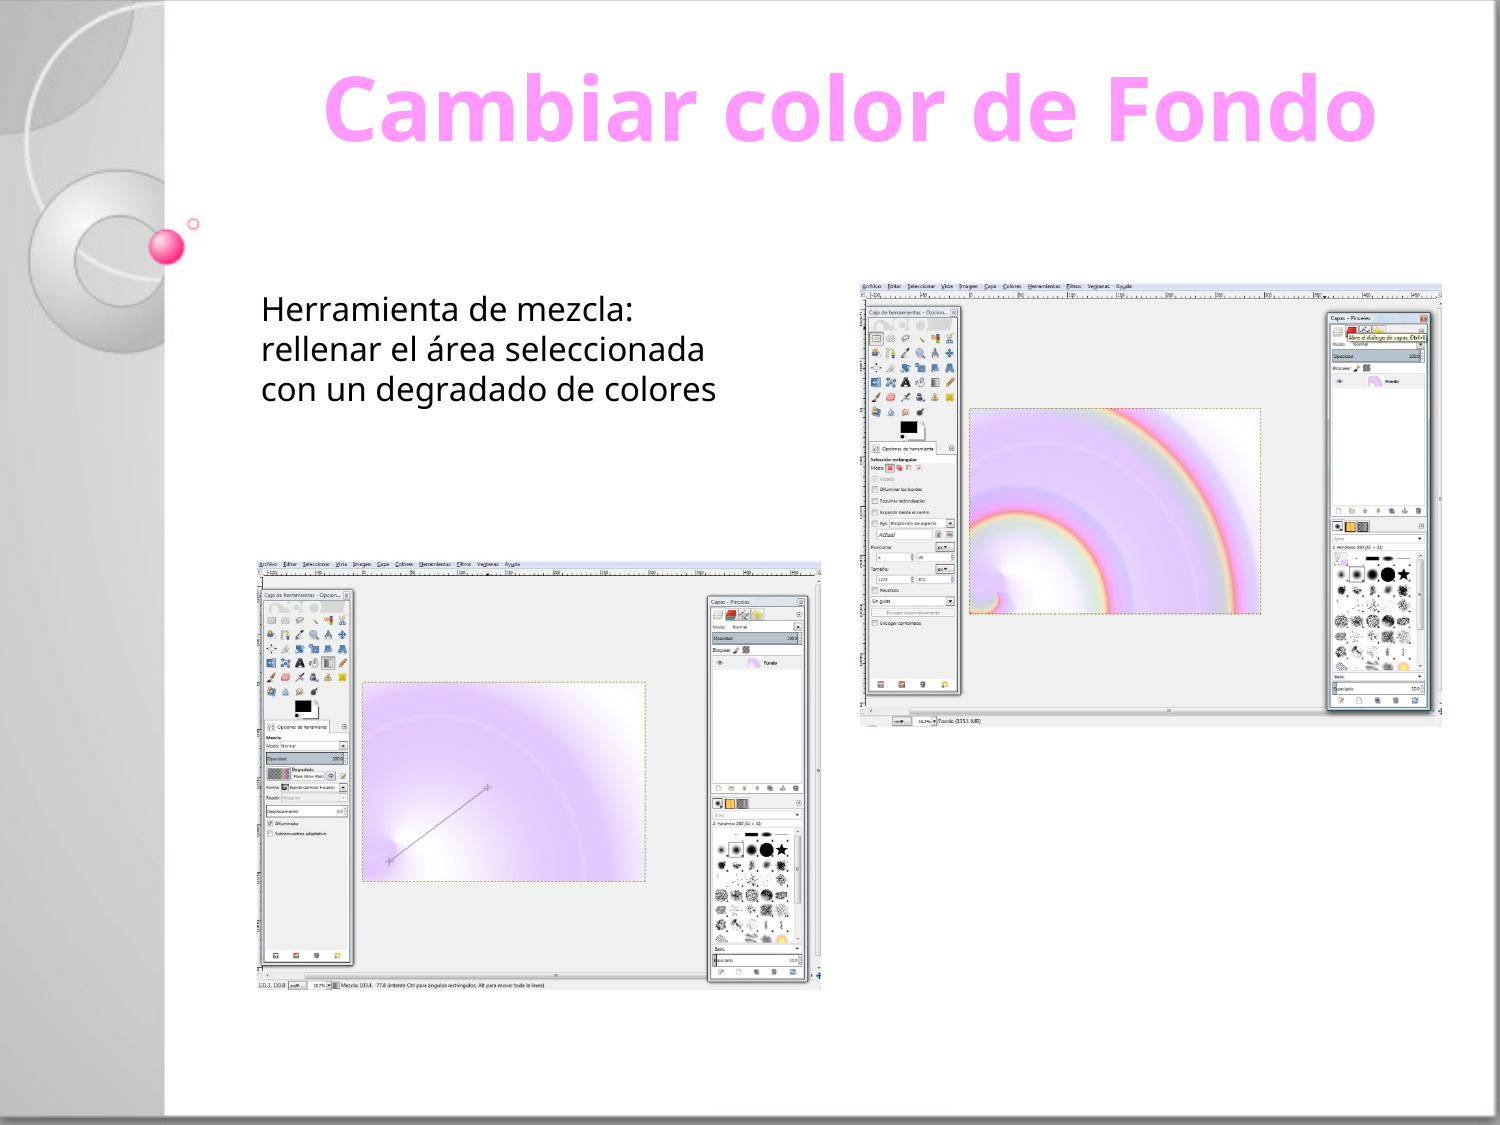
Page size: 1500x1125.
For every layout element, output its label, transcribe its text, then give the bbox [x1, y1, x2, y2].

text_box Herramienta de mezcla: rellenar el área seleccionada con un degradado de colores [246, 281, 762, 416]
picture [0, 0, 1500, 1125]
title Cambiar color de Fondo [235, 45, 1466, 233]
